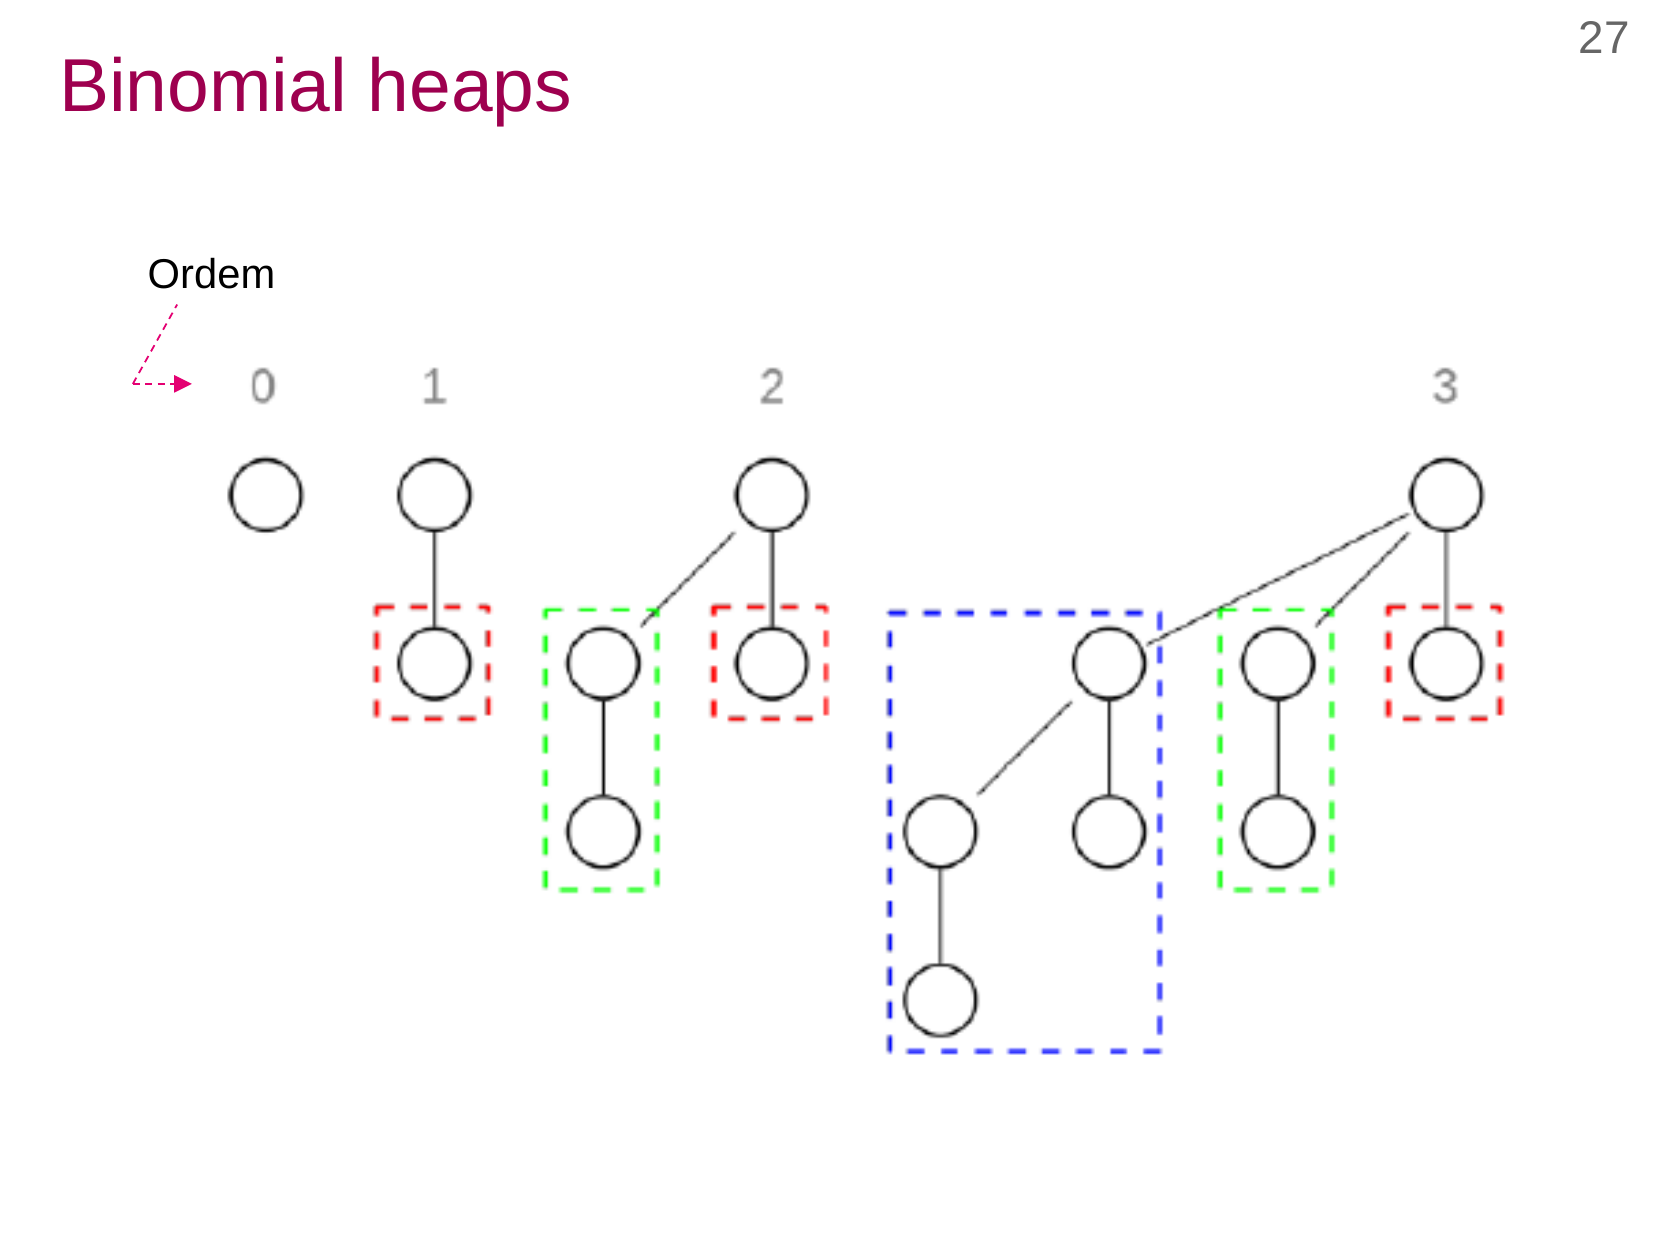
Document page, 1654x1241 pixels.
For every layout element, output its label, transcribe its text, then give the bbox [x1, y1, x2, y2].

text_box Ordem [132, 236, 291, 305]
picture [221, 339, 1524, 1063]
title Binomial heaps [59, 29, 1595, 148]
